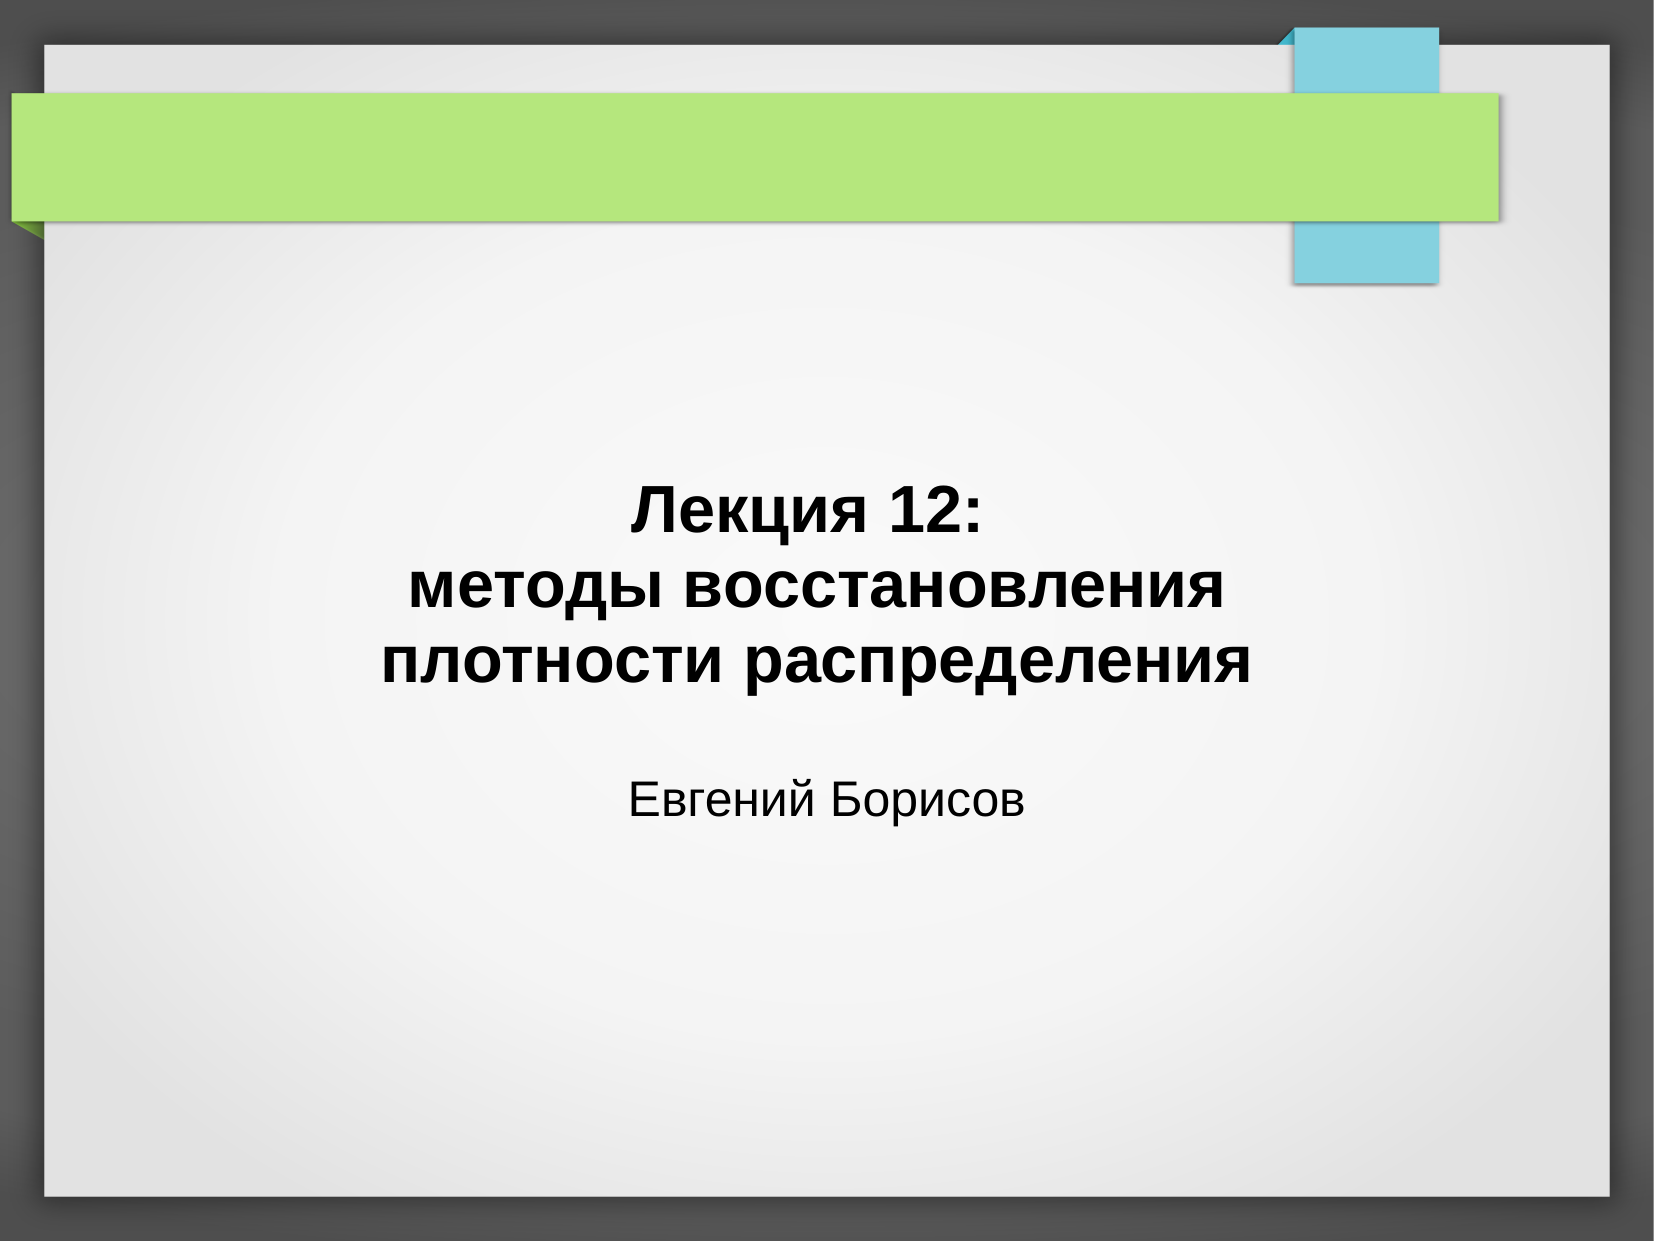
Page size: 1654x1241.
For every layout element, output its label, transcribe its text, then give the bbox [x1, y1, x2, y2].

picture [0, 0, 1654, 1241]
subtitle Лекция 12: методы восстановления плотности распределения Евгений Борисов [82, 290, 1571, 1010]
